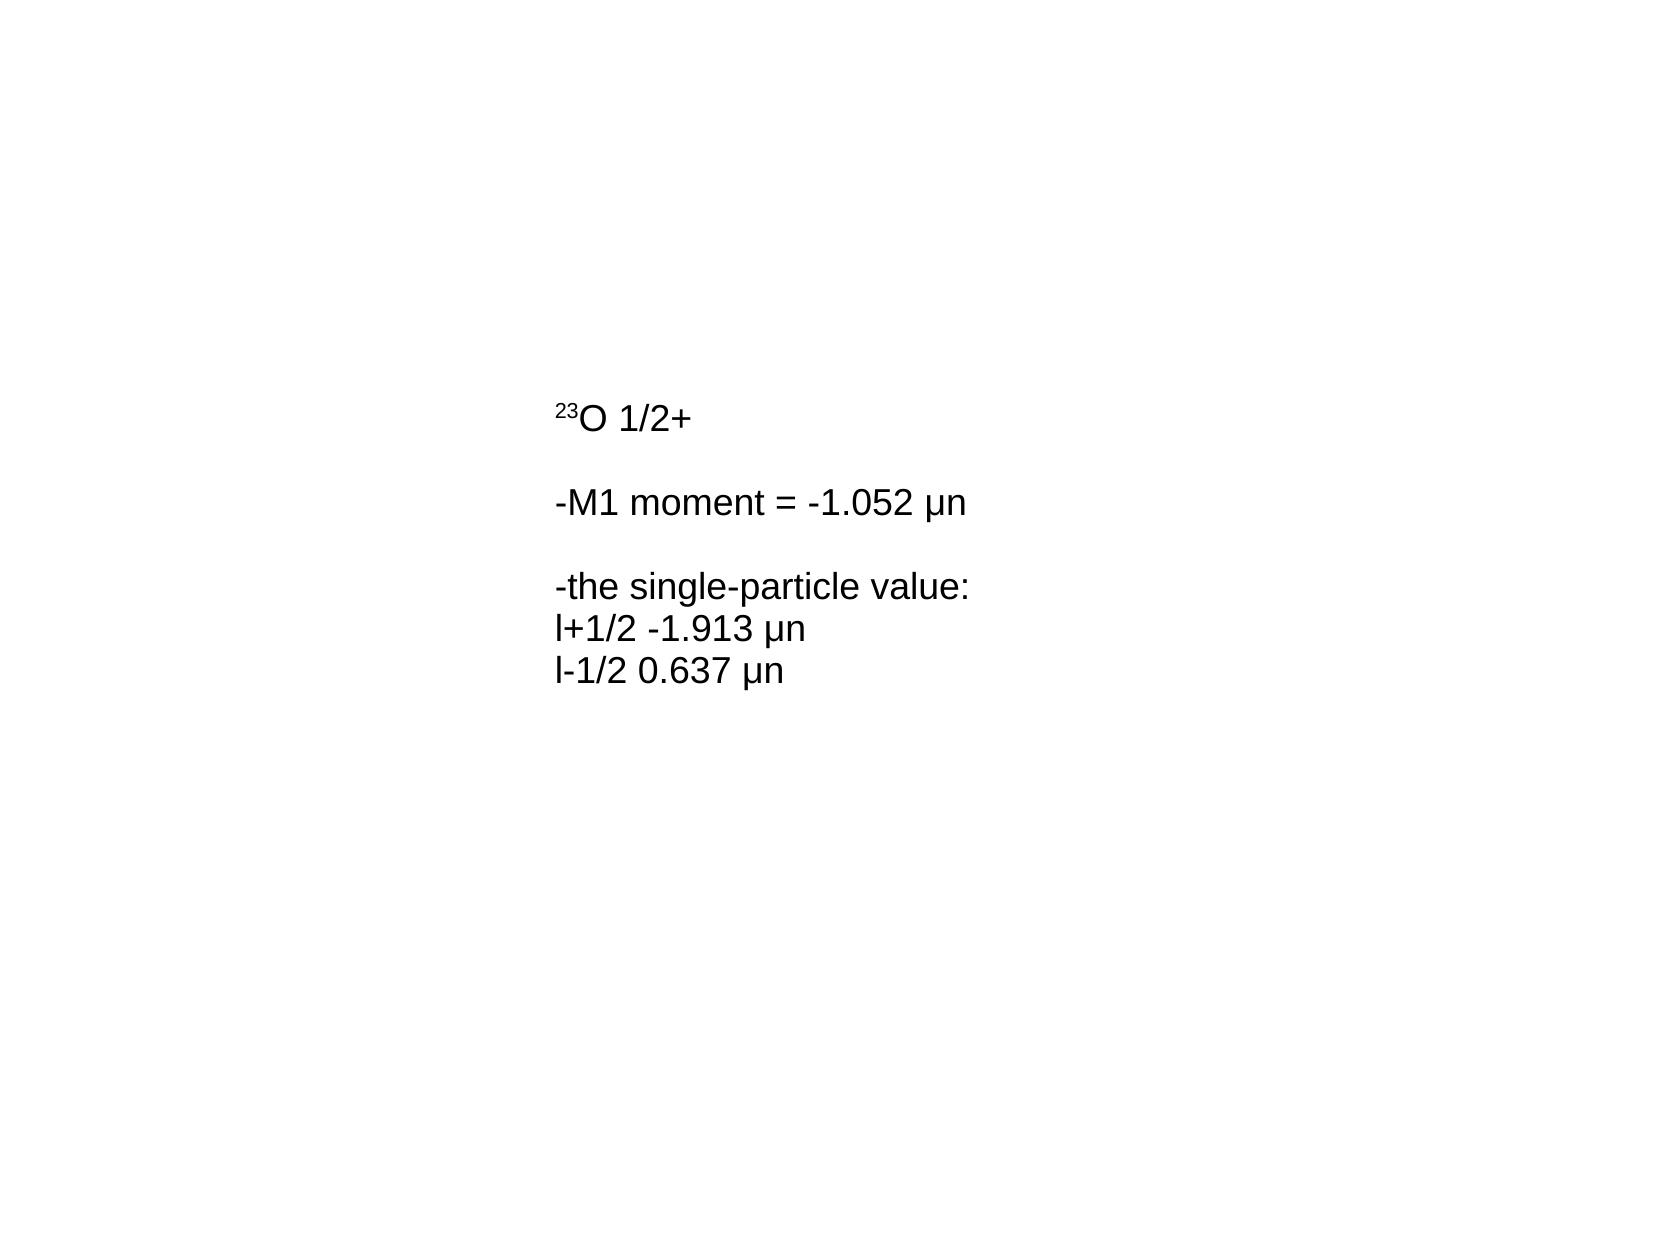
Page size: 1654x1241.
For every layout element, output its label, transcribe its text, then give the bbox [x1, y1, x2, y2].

text_box 23O 1/2+ -M1 moment = -1.052 μn -the single-particle value: l+1/2 -1.913 μn l-1/2 0.637 μn [540, 390, 986, 741]
